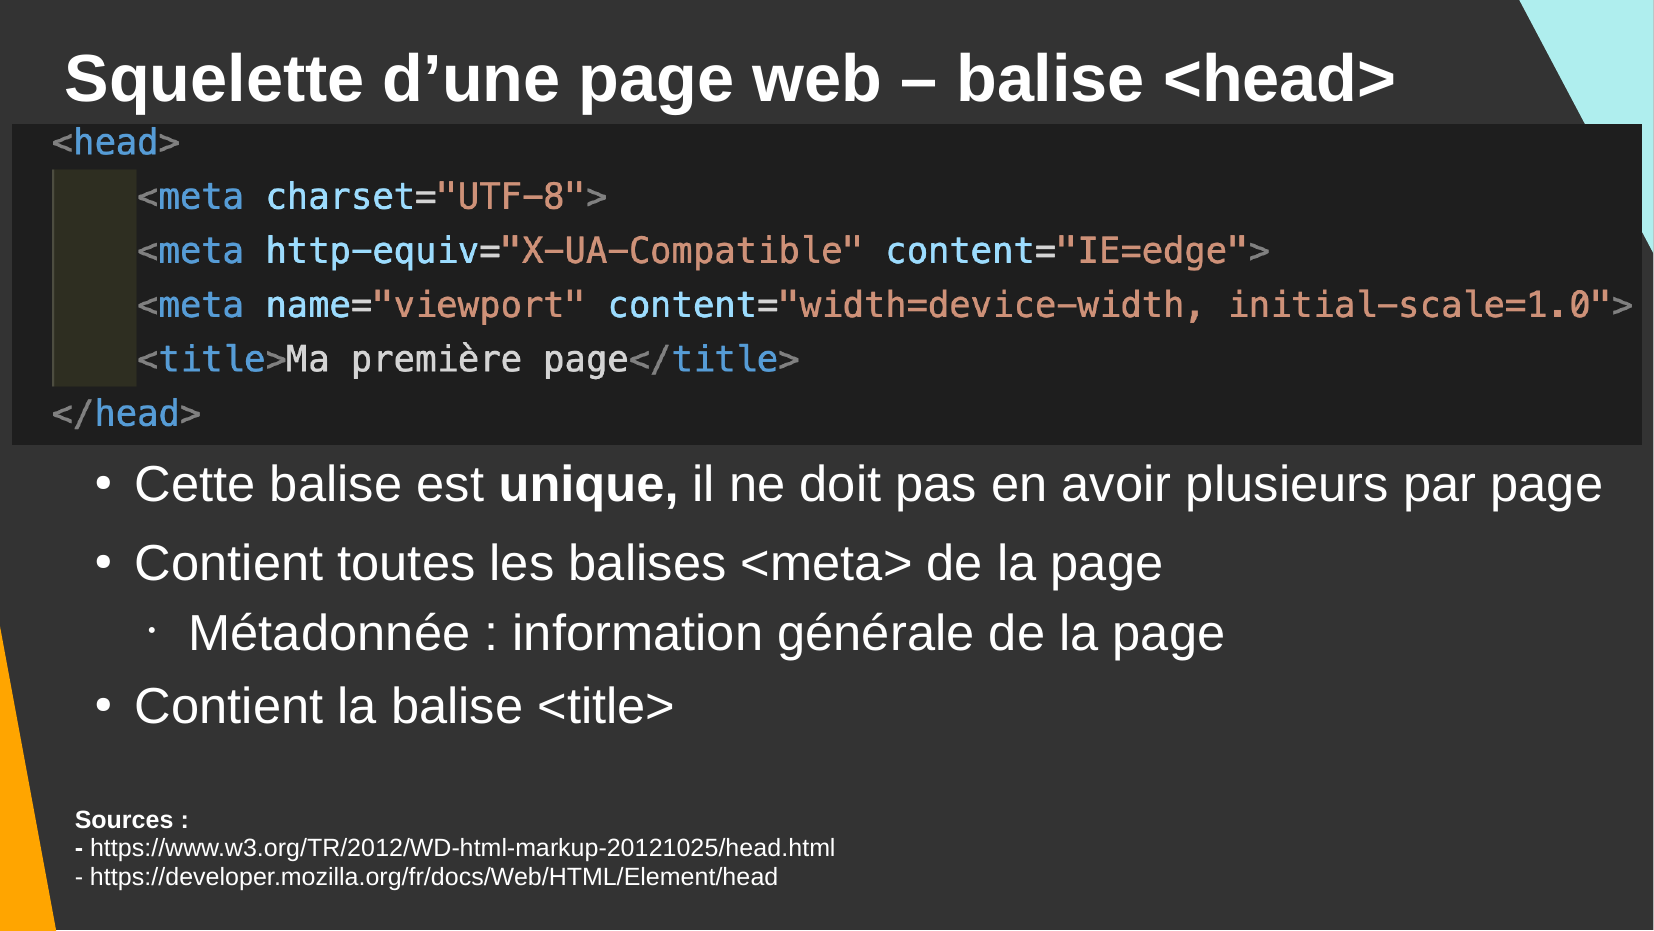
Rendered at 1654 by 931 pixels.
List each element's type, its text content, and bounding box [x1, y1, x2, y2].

title Squelette d’une page web – balise <head> [64, 40, 1553, 124]
text_box [0, 626, 57, 931]
picture [12, 124, 1642, 445]
text_box Sources : - https://www.w3.org/TR/2012/WD-html-markup-20121025/head.html - https://developer.mozilla.org/fr/docs/Web/HTML/Element/head [59, 798, 1546, 931]
list Cette balise est unique, il ne doit pas en avoir plusieurs par page Contient toutes les balises <meta> de la page Métadonnée : information générale de la page Contient la balise <title> [80, 455, 1635, 765]
text_box [1519, 0, 1654, 255]
